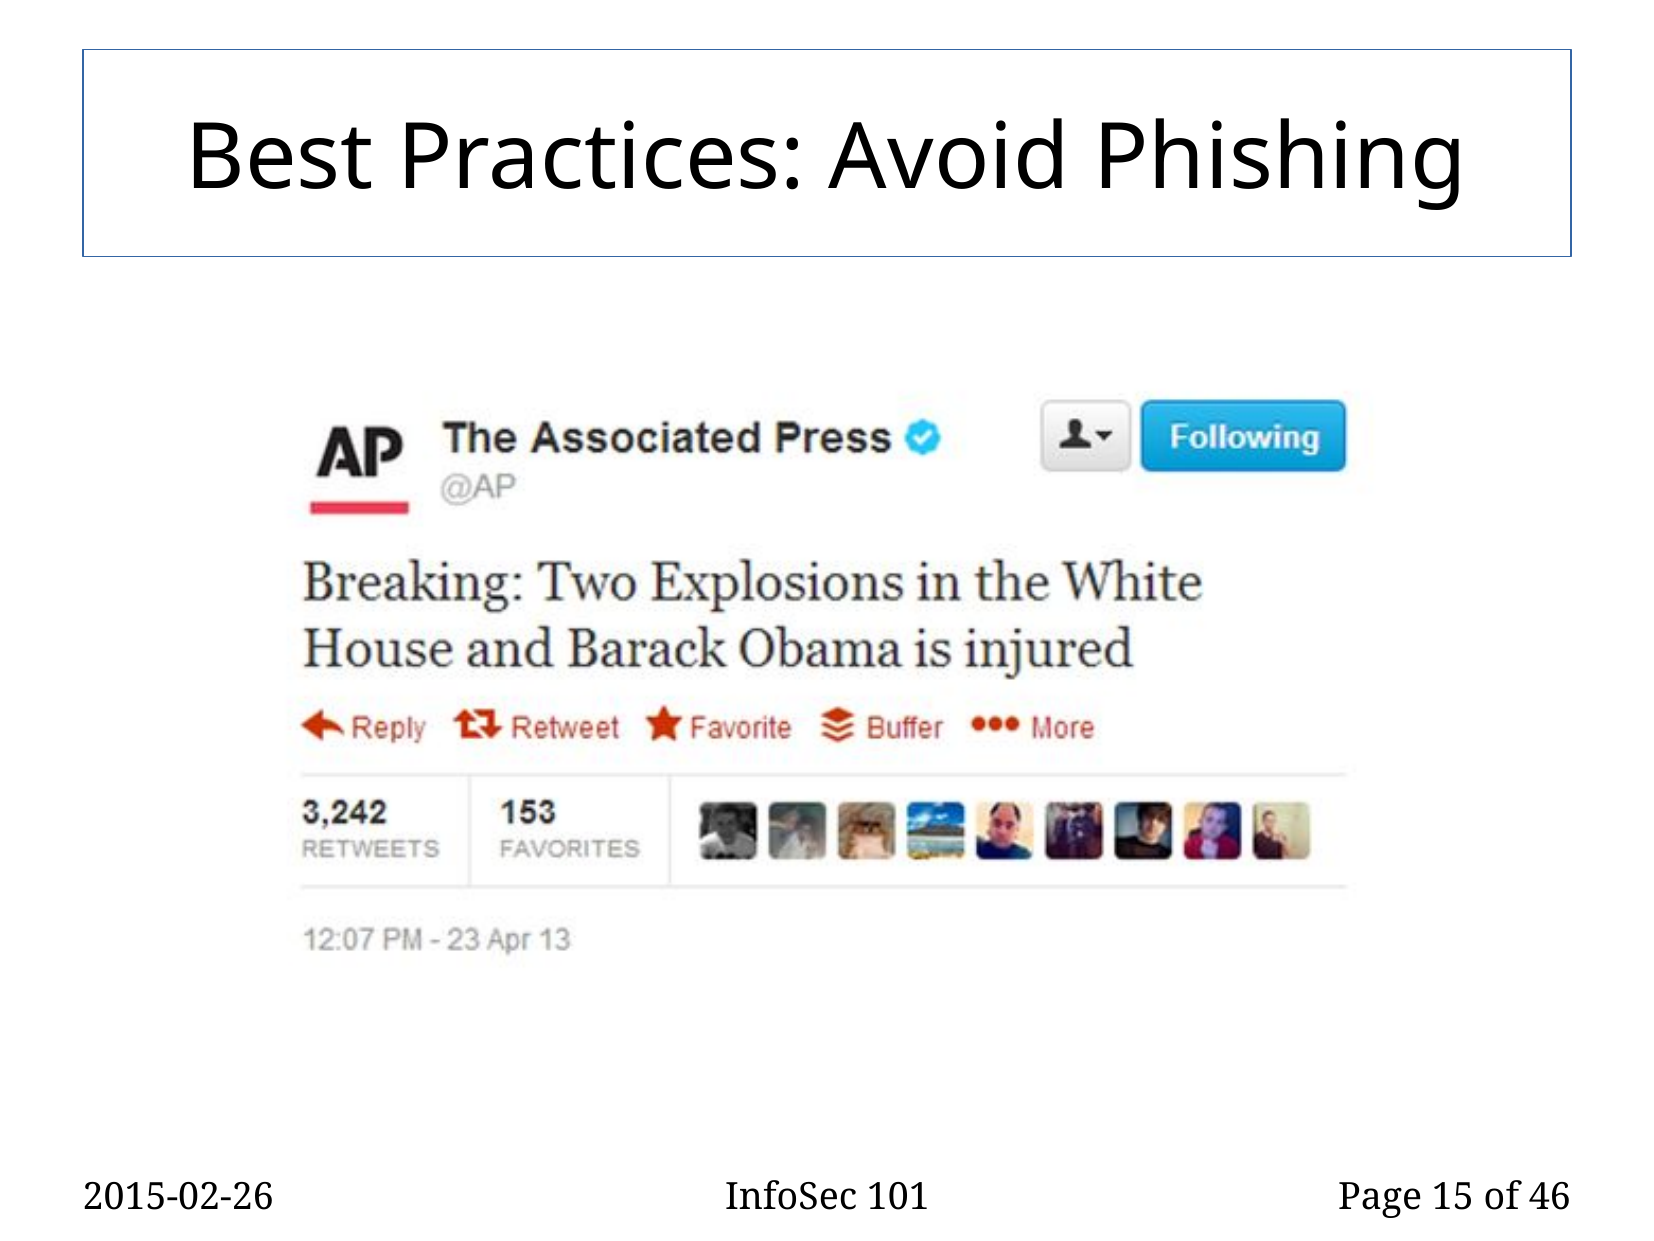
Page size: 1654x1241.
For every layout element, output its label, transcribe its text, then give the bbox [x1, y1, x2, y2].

picture [254, 290, 1399, 1096]
title Best Practices: Avoid Phishing [82, 49, 1571, 257]
